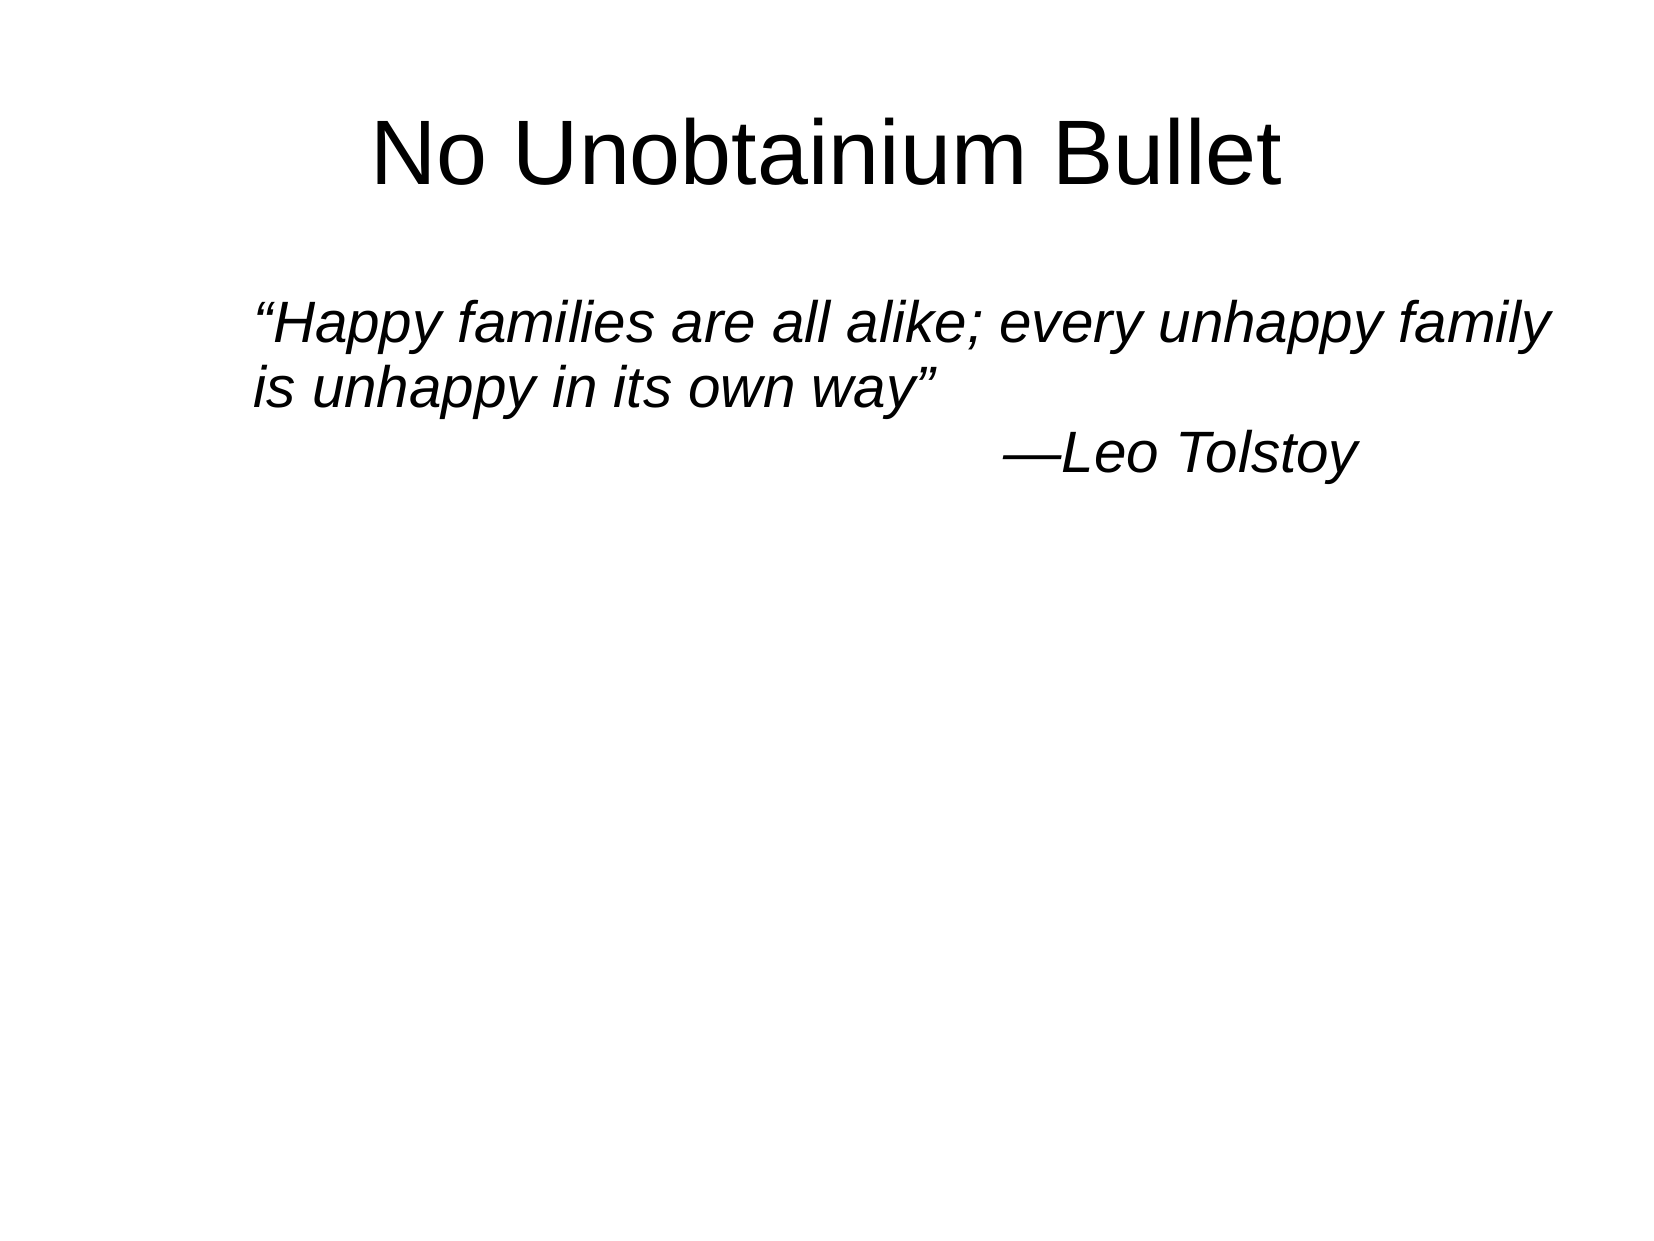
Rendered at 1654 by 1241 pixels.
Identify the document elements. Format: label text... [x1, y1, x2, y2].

list “Happy families are all alike; every unhappy family is unhappy in its own way” —Leo Tolstoy [82, 290, 1571, 1010]
title No Unobtainium Bullet [82, 49, 1571, 257]
